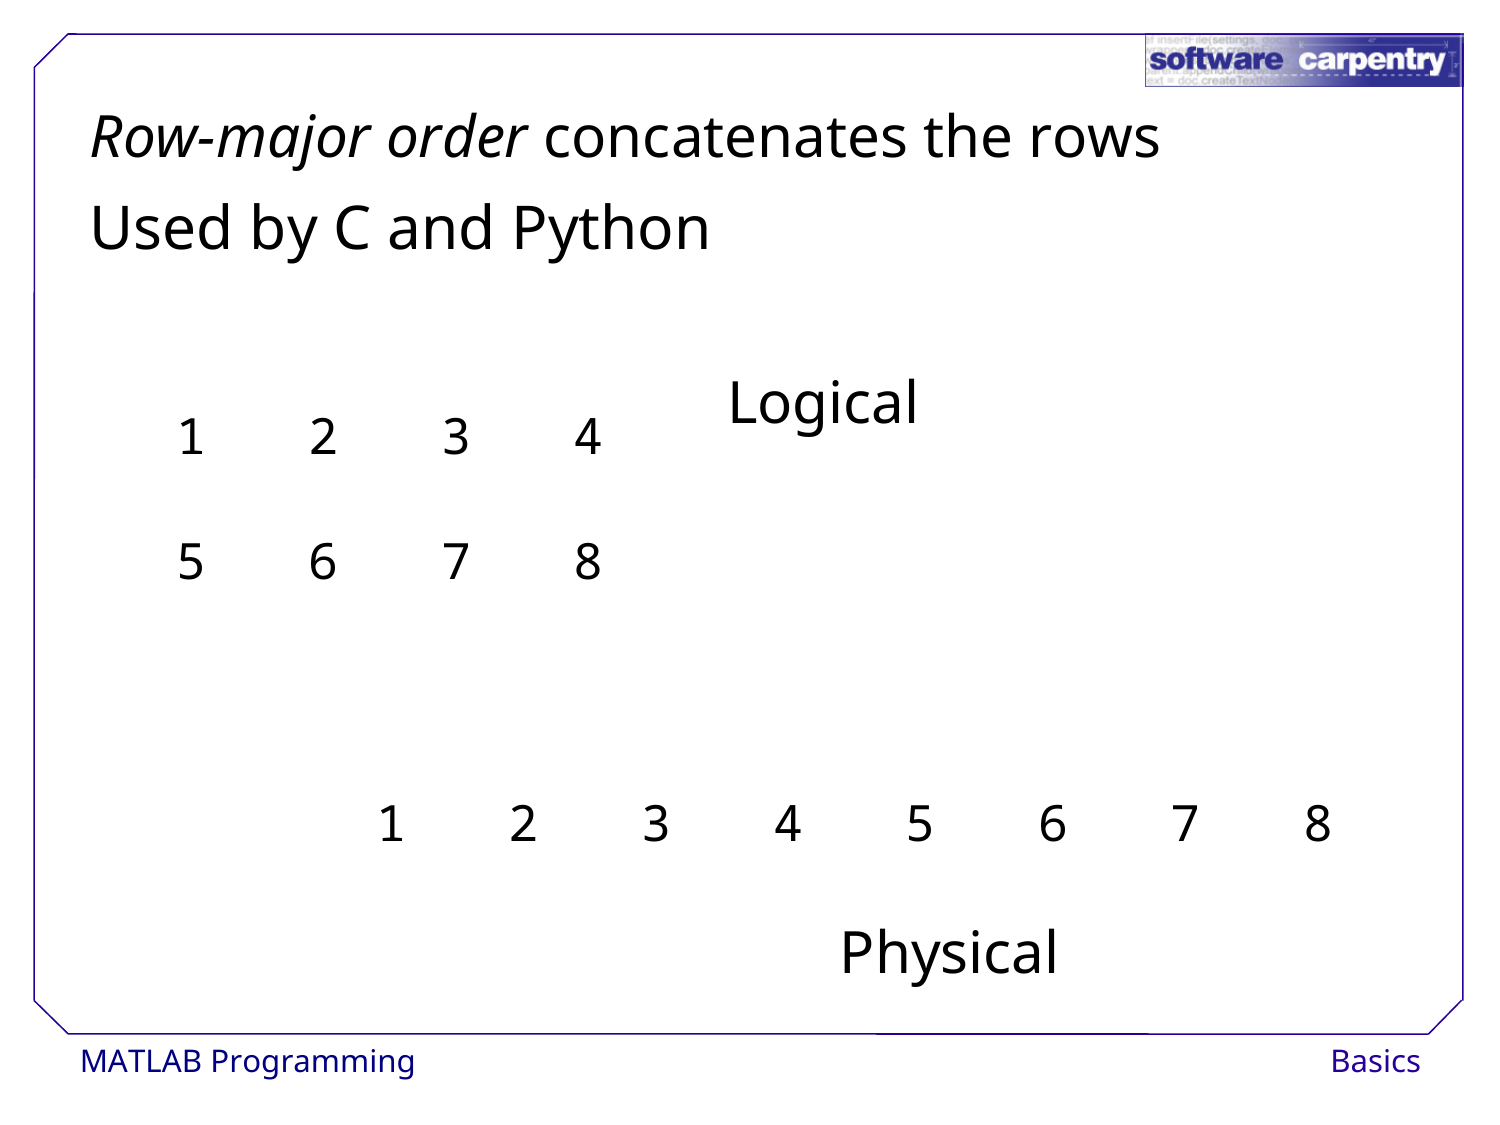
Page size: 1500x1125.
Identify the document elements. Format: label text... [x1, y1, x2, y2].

table_header 1 [125, 375, 258, 500]
table_cell 5 [125, 500, 258, 625]
text_box Row-major order concatenates the rows Used by C and Python [75, 99, 1426, 300]
text_box Physical [824, 924, 1075, 1038]
table_header 2 [458, 763, 590, 887]
table_cell 6 [258, 500, 390, 625]
table_header 2 [258, 375, 390, 500]
table_header 5 [855, 763, 987, 887]
table_header 8 [1252, 763, 1384, 887]
table_header 3 [590, 763, 722, 887]
table_header 4 [522, 375, 655, 500]
table_cell 7 [390, 500, 522, 625]
picture [1145, 33, 1464, 87]
text_box Logical [712, 374, 963, 488]
table_header 3 [390, 375, 522, 500]
table_header 6 [987, 763, 1119, 887]
table_header 7 [1119, 763, 1252, 887]
table_header 1 [325, 763, 458, 887]
table_cell 8 [522, 500, 655, 625]
table_header 4 [722, 763, 855, 887]
